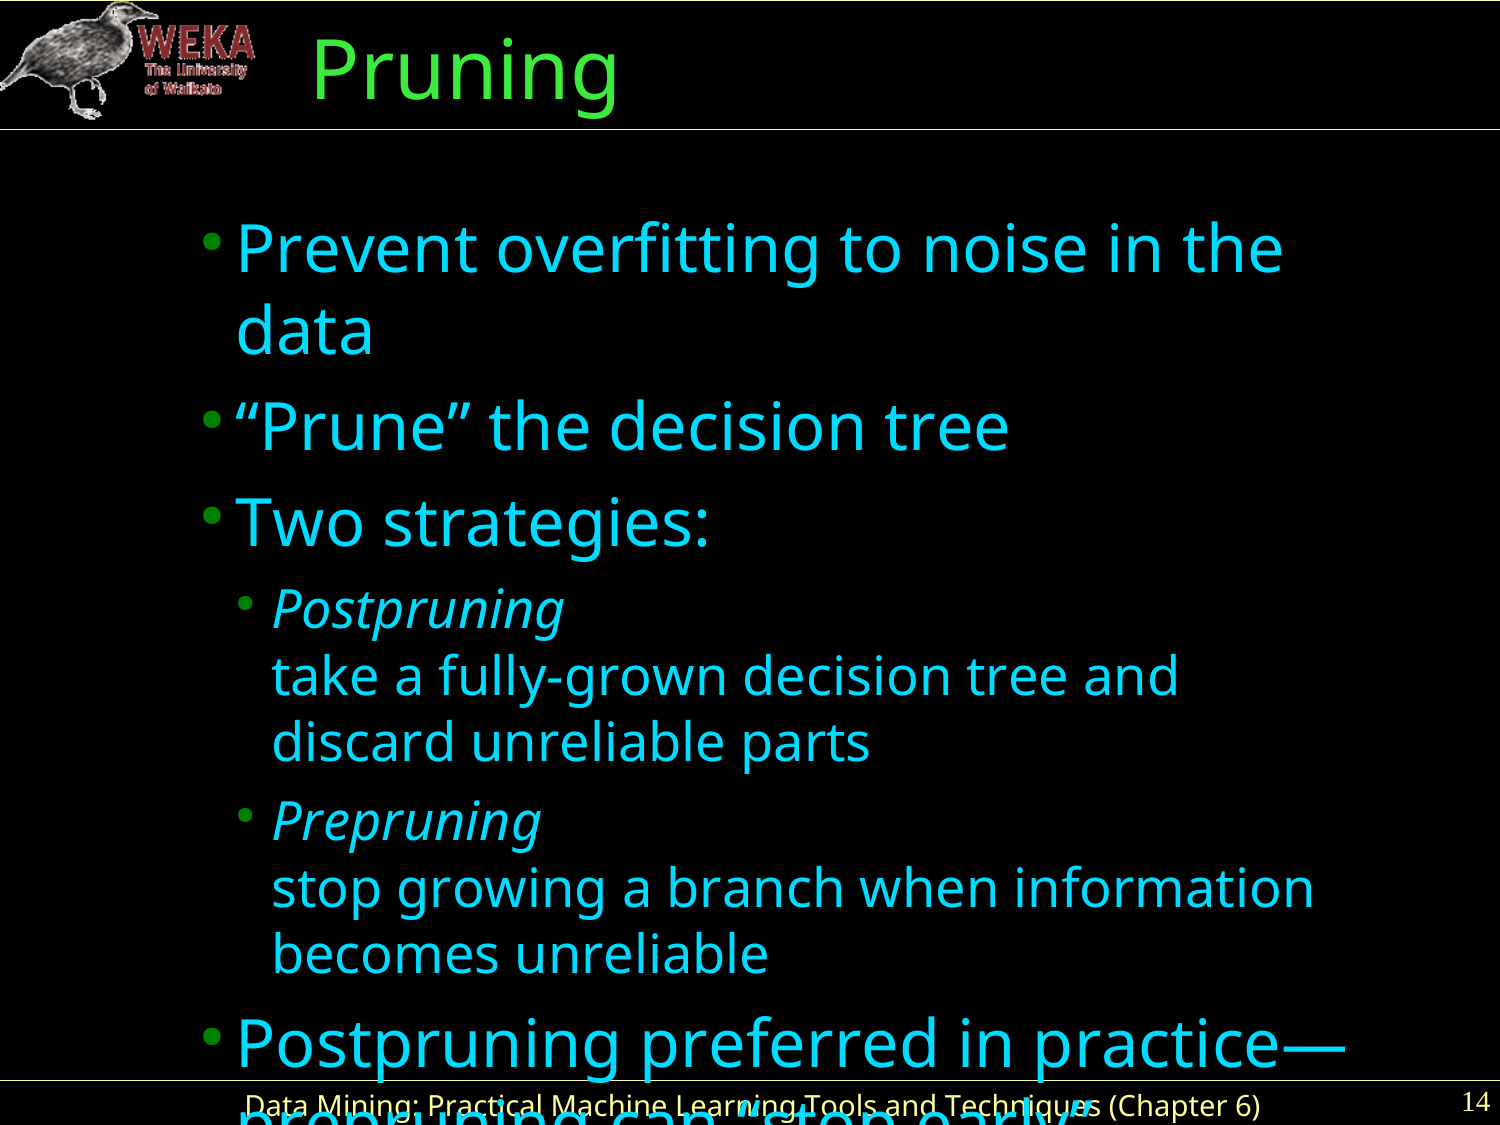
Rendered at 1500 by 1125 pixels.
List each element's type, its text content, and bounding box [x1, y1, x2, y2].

picture [0, 1, 266, 129]
title Pruning [295, 0, 1500, 148]
list Prevent overfitting to noise in the data “Prune” the decision tree Two strategies: Postpruning take a fully-grown decision tree and discard unreliable parts Prepruning stop growing a branch when information becomes unreliable Postpruning preferred in practice—prepruning can “stop early” [149, 200, 1388, 952]
